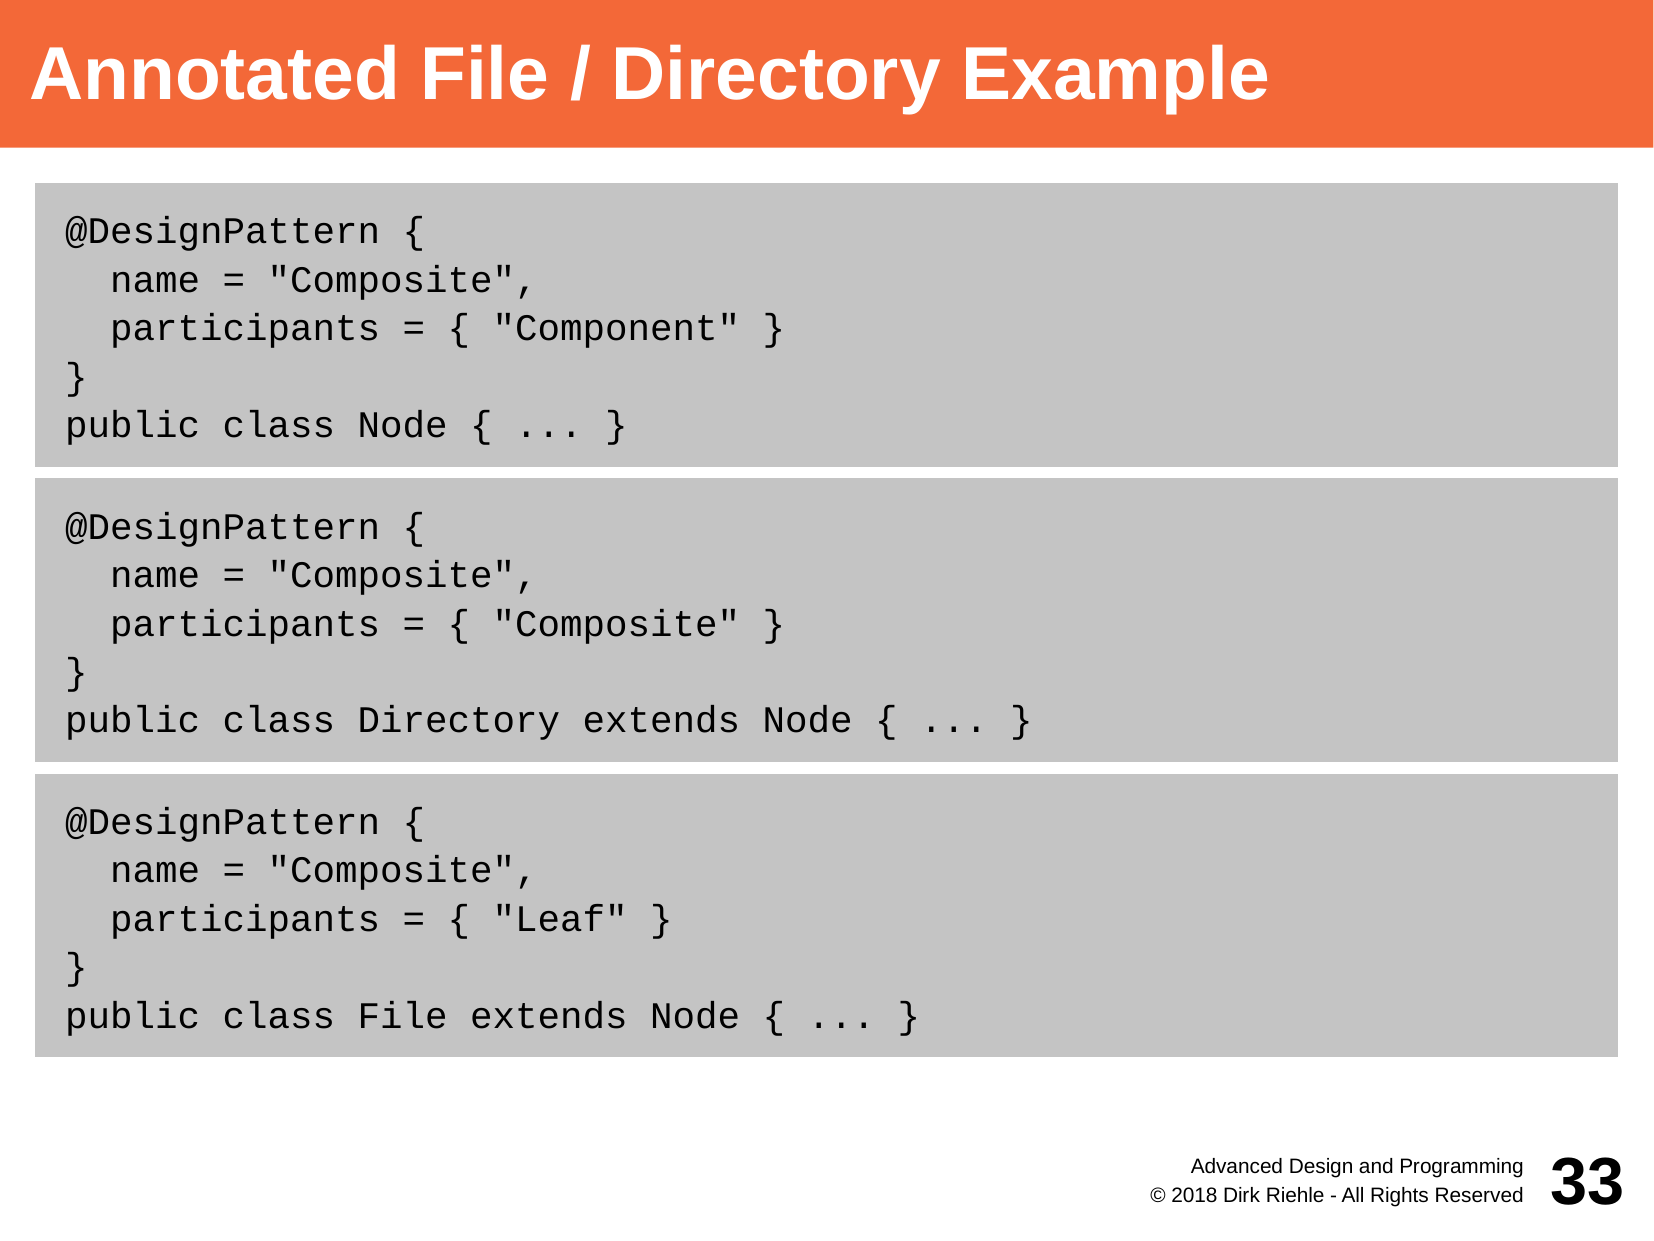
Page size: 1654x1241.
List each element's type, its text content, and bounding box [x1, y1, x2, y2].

list @DesignPattern { name = "Composite", participants = { "Composite" } } public class Directory extends Node { ... } [29, 472, 1625, 762]
list @DesignPattern { name = "Composite", participants = { "Component" } } public class Node { ... } [29, 177, 1625, 467]
title Annotated File / Directory Example [0, 0, 1654, 148]
list @DesignPattern { name = "Composite", participants = { "Leaf" } } public class File extends Node { ... } [29, 767, 1625, 1063]
